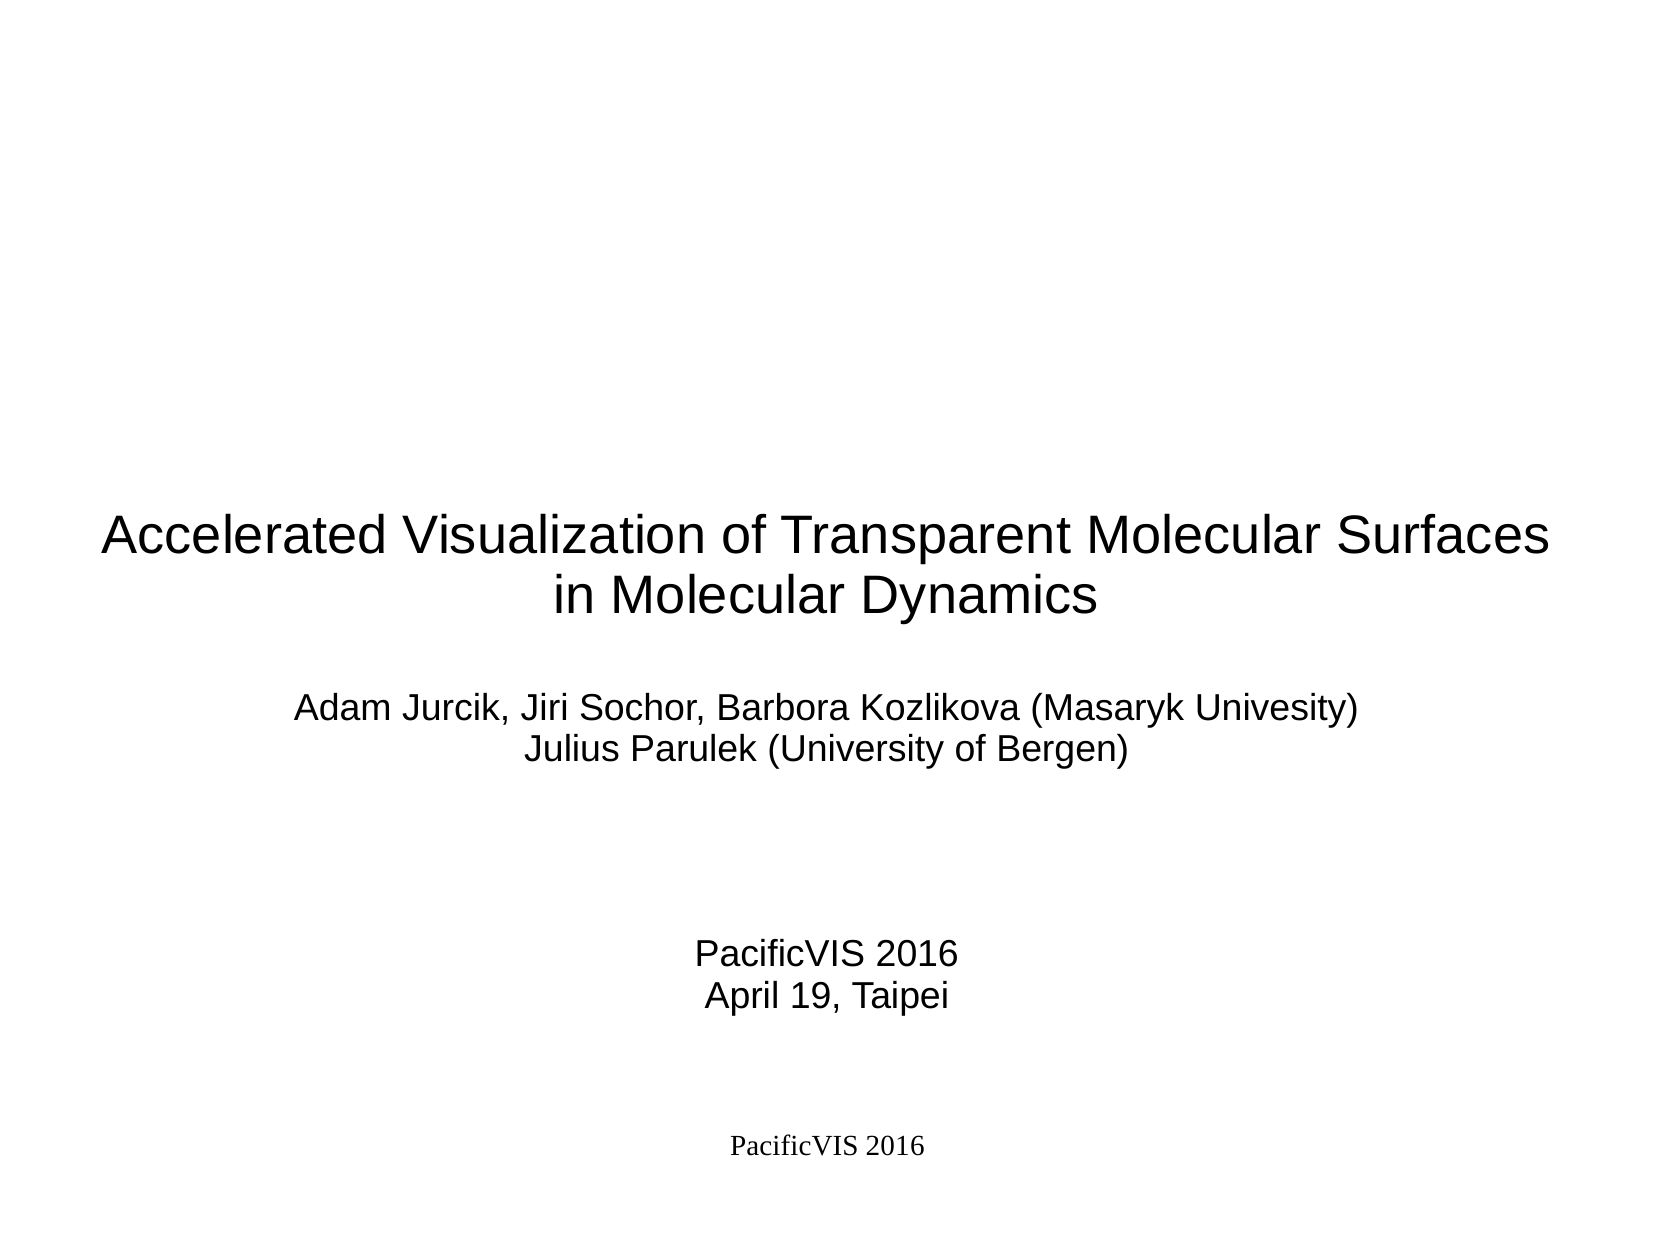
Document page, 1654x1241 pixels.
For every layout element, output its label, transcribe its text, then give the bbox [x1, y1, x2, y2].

subtitle Accelerated Visualization of Transparent Molecular Surfaces in Molecular Dynamics Adam Jurcik, Jiri Sochor, Barbora Kozlikova (Masaryk Univesity) Julius Parulek (University of Bergen) PacificVIS 2016 April 19, Taipei [82, 49, 1571, 1109]
